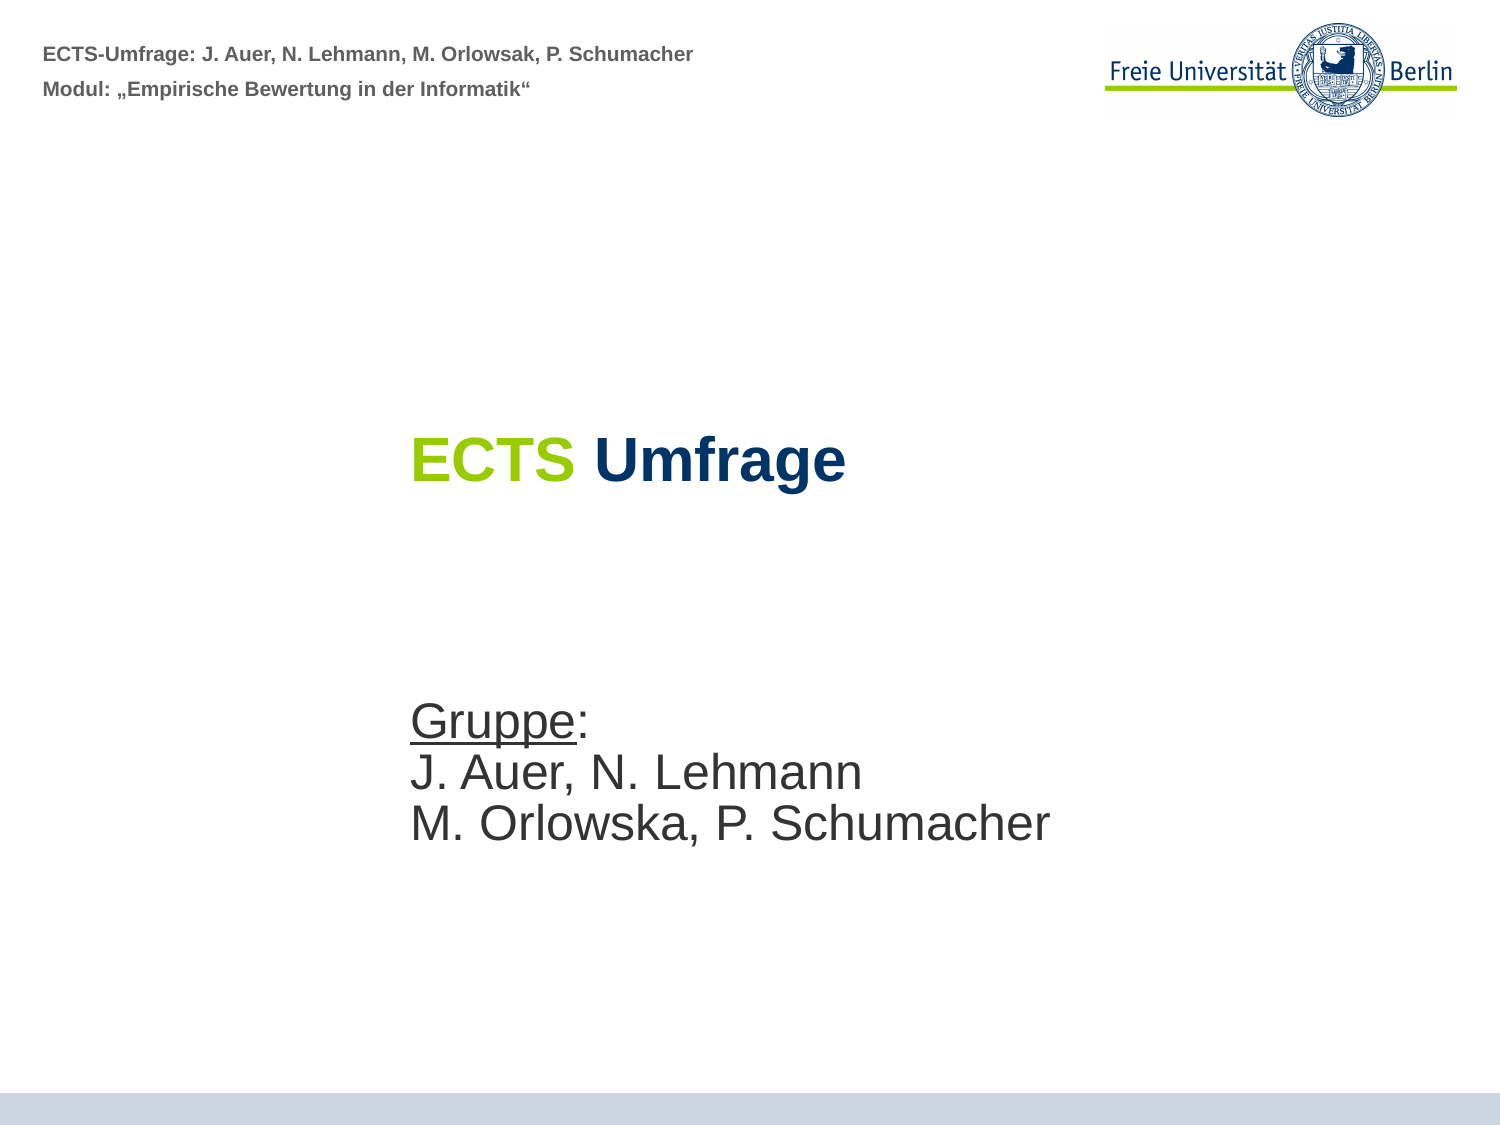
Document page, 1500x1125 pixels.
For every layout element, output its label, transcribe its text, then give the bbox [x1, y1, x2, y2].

title ECTS Umfrage [395, 423, 1458, 665]
subtitle Gruppe: J. Auer, N. Lehmann M. Orlowska, P. Schumacher [395, 690, 1457, 865]
picture [1105, 23, 1457, 117]
